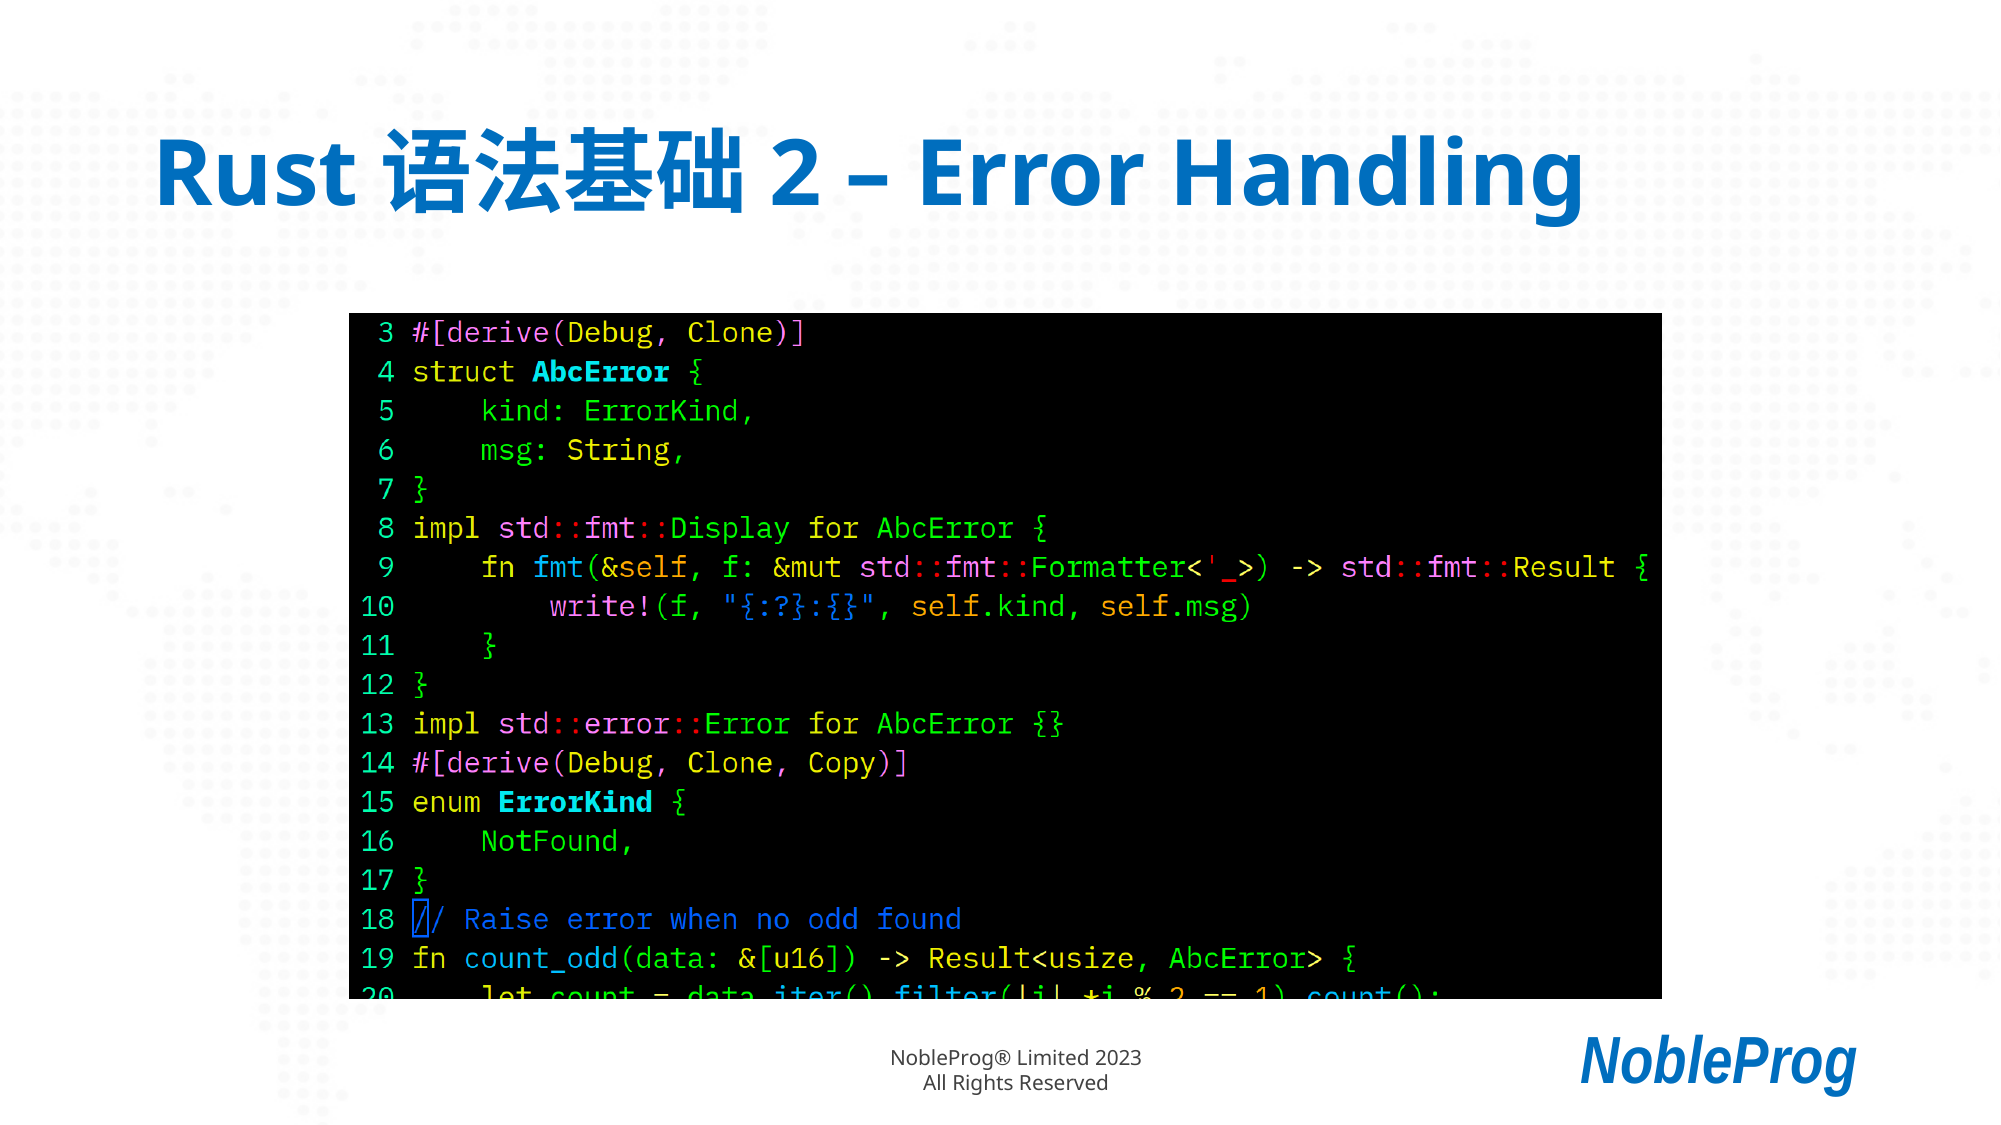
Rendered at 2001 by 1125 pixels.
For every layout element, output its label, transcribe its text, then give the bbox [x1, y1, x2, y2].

picture [349, 313, 1662, 999]
title Rust语法基础2 – Error Handling [137, 59, 1863, 278]
